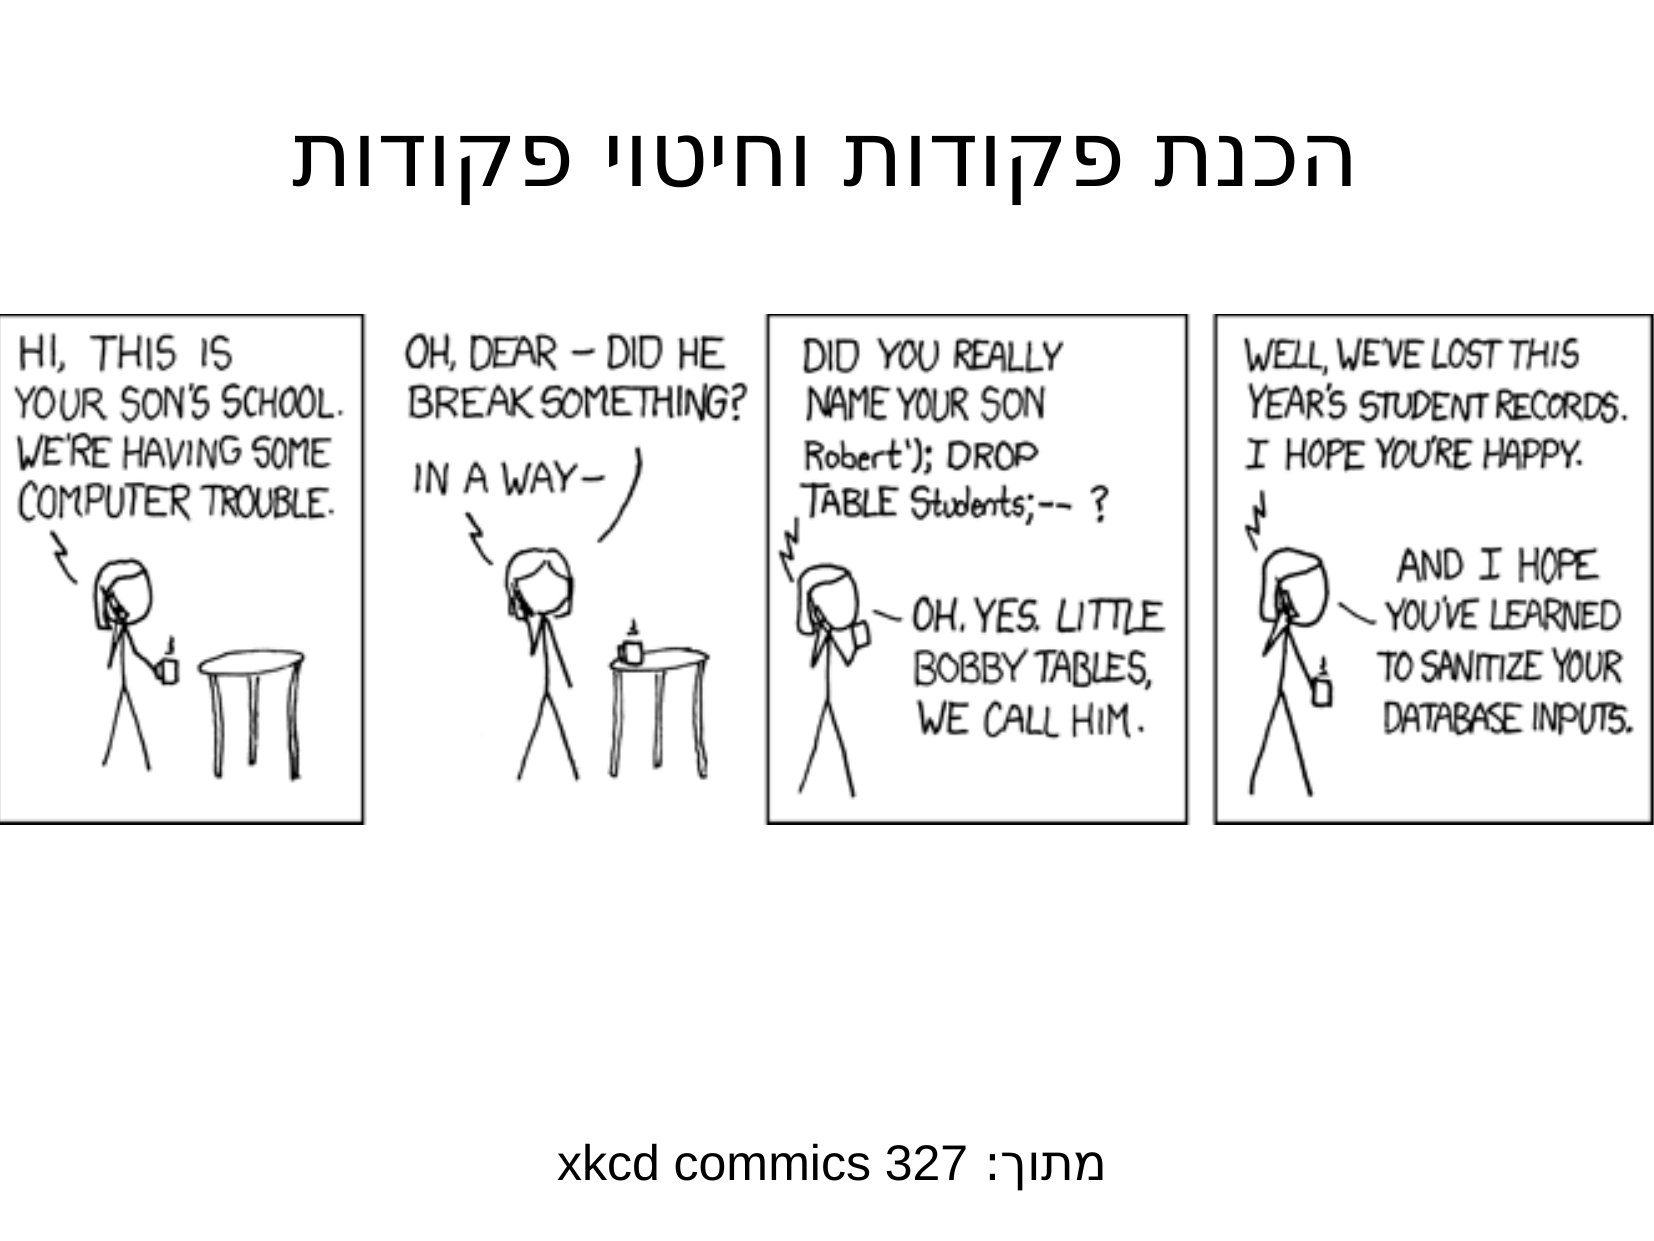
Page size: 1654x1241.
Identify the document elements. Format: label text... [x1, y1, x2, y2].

text_box מתוך: xkcd commics 327 [390, 1126, 1276, 1216]
title הכנת פקודות וחיטוי פקודות [82, 75, 1571, 226]
picture [0, 314, 1654, 826]
